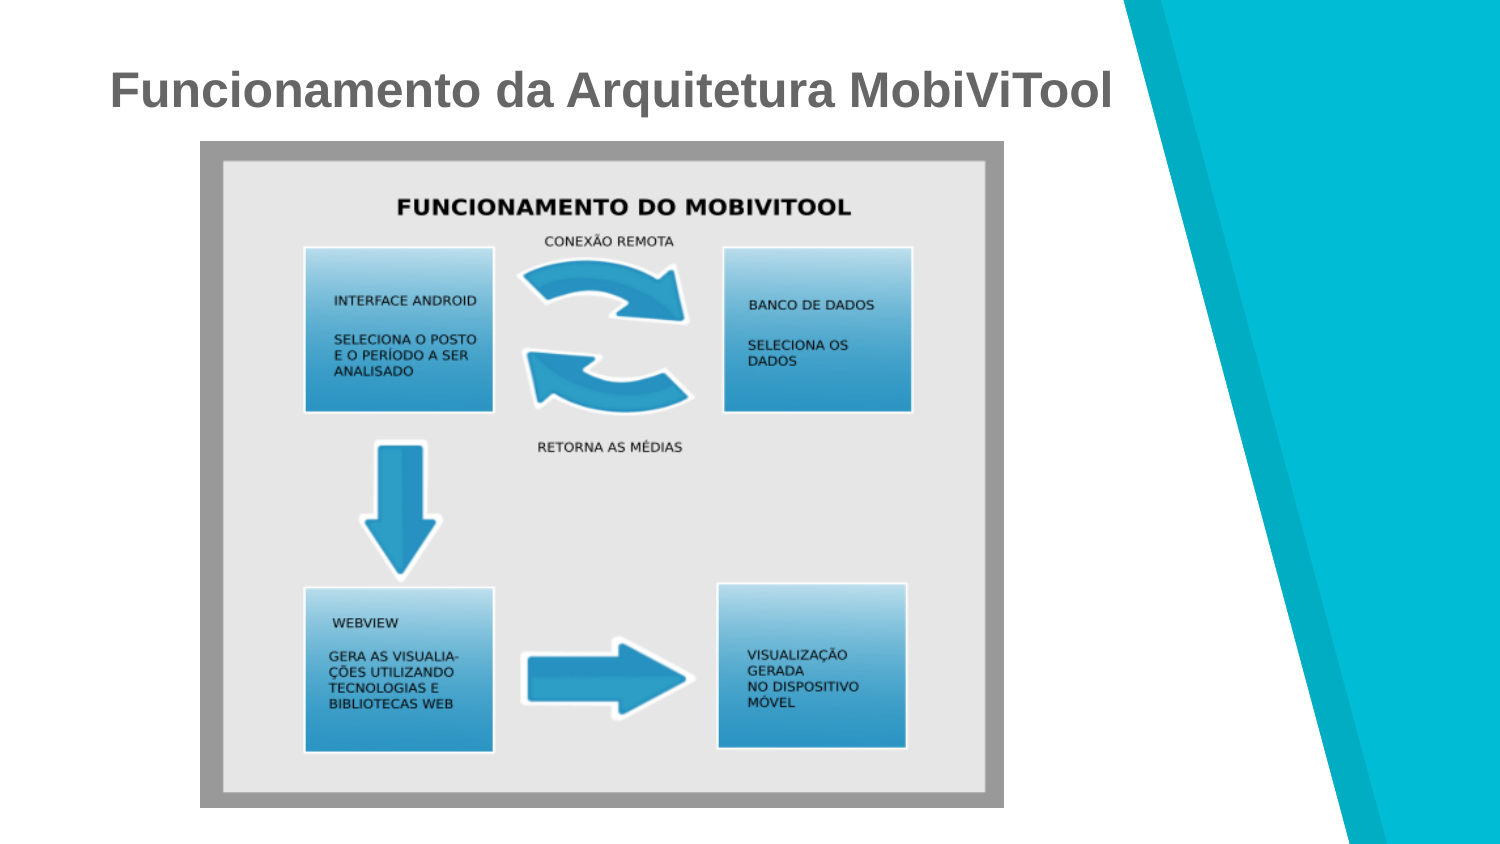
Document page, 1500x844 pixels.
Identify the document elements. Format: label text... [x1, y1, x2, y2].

picture [200, 141, 1004, 808]
subtitle Funcionamento da Arquitetura MobiViTool [94, 42, 1394, 119]
list [43, 129, 1394, 815]
